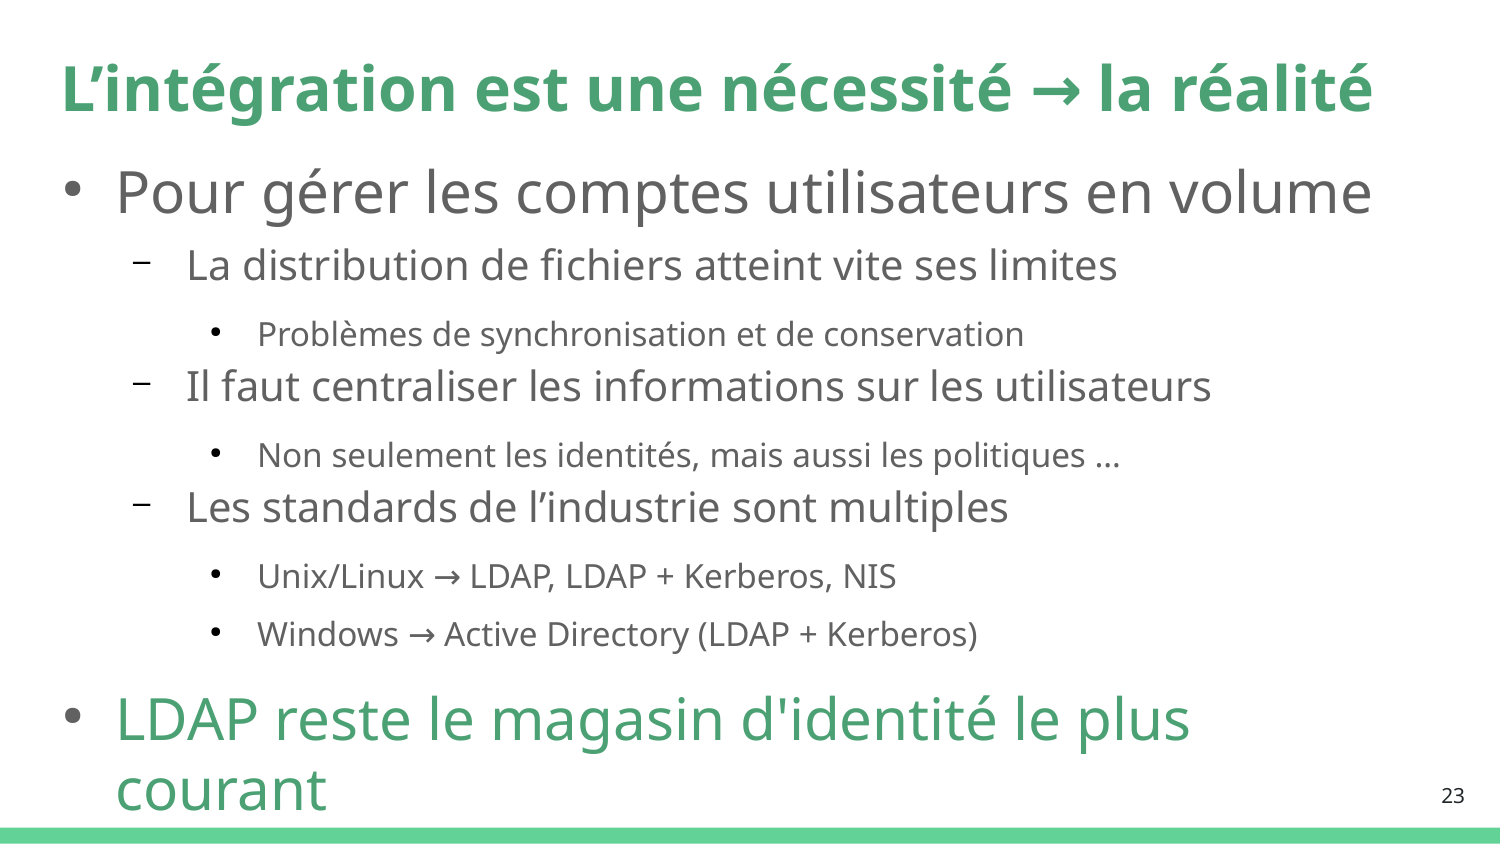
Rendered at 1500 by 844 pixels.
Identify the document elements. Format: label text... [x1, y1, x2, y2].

slide_number <numéro> [1430, 764, 1480, 830]
title L’intégration est une nécessité → la réalité [45, 22, 1477, 117]
list Pour gérer les comptes utilisateurs en volume La distribution de fichiers atteint vite ses limites Problèmes de synchronisation et de conservation Il faut centraliser les informations sur les utilisateurs Non seulement les identités, mais aussi les politiques … Les standards de l’industrie sont multiples Unix/Linux → LDAP, LDAP + Kerberos, NIS Windows → Active Directory (LDAP + Kerberos) LDAP reste le magasin d'identité le plus courant [29, 129, 1430, 836]
